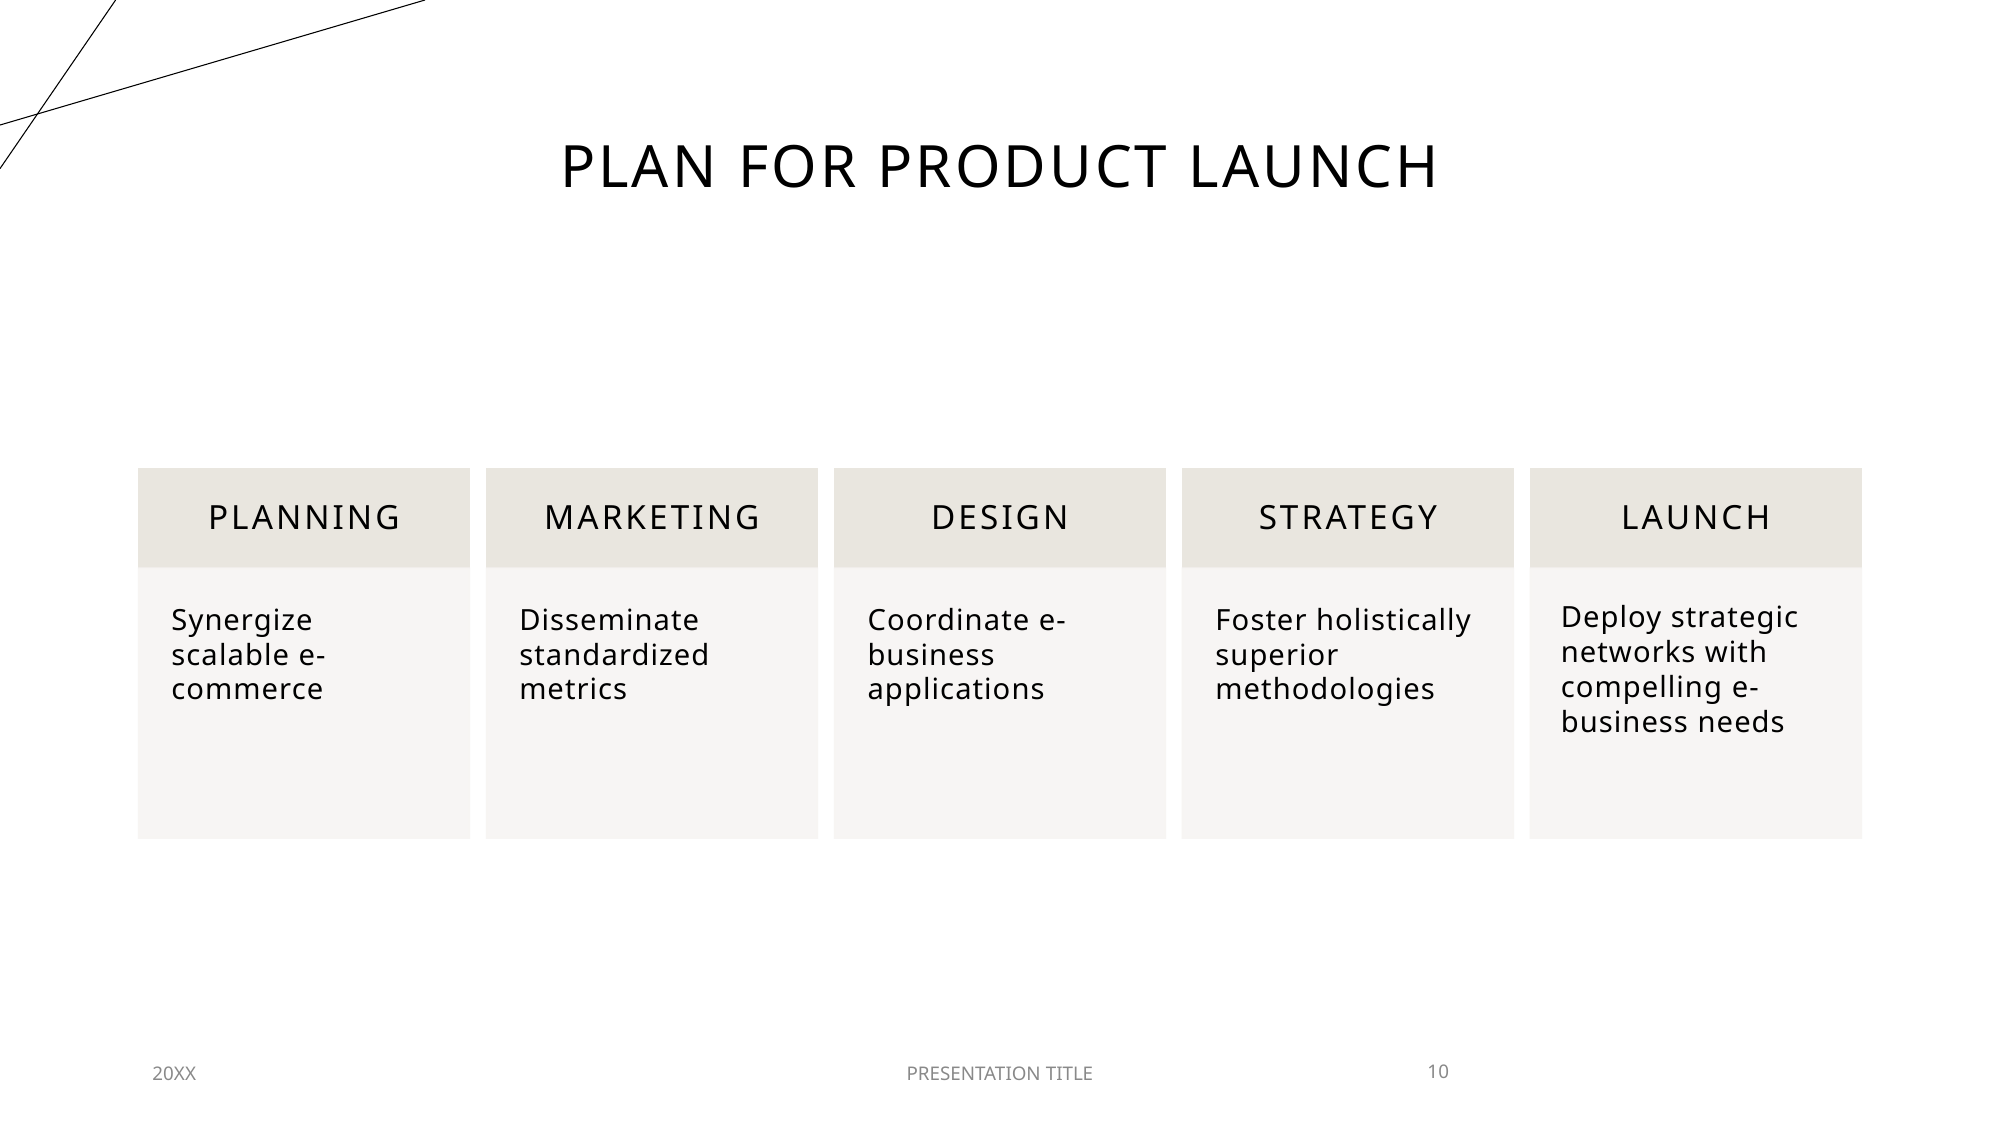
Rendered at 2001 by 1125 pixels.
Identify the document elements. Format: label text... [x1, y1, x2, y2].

text_box Deploy strategic networks with compelling e-business needs [1530, 568, 1862, 838]
text_box MARKETING [486, 469, 818, 568]
text_box LAUNCH [1530, 469, 1862, 568]
text_box Coordinate e-business applications [834, 568, 1166, 838]
text_box PLANNING [138, 469, 470, 568]
text_box 20XX [137, 1042, 588, 1103]
text_box 10 [1412, 1042, 1863, 1103]
text_box Synergize scalable e-commerce [138, 568, 470, 838]
text_box STRATEGY [1182, 469, 1514, 568]
title PLAN FOR PRODUCT LAUNCH [137, 59, 1863, 278]
text_box Foster holistically superior methodologies [1182, 568, 1514, 838]
text_box DESIGN [834, 469, 1166, 568]
text_box PRESENTATION TITLE [662, 1042, 1338, 1103]
text_box Disseminate standardized metrics [486, 568, 818, 838]
